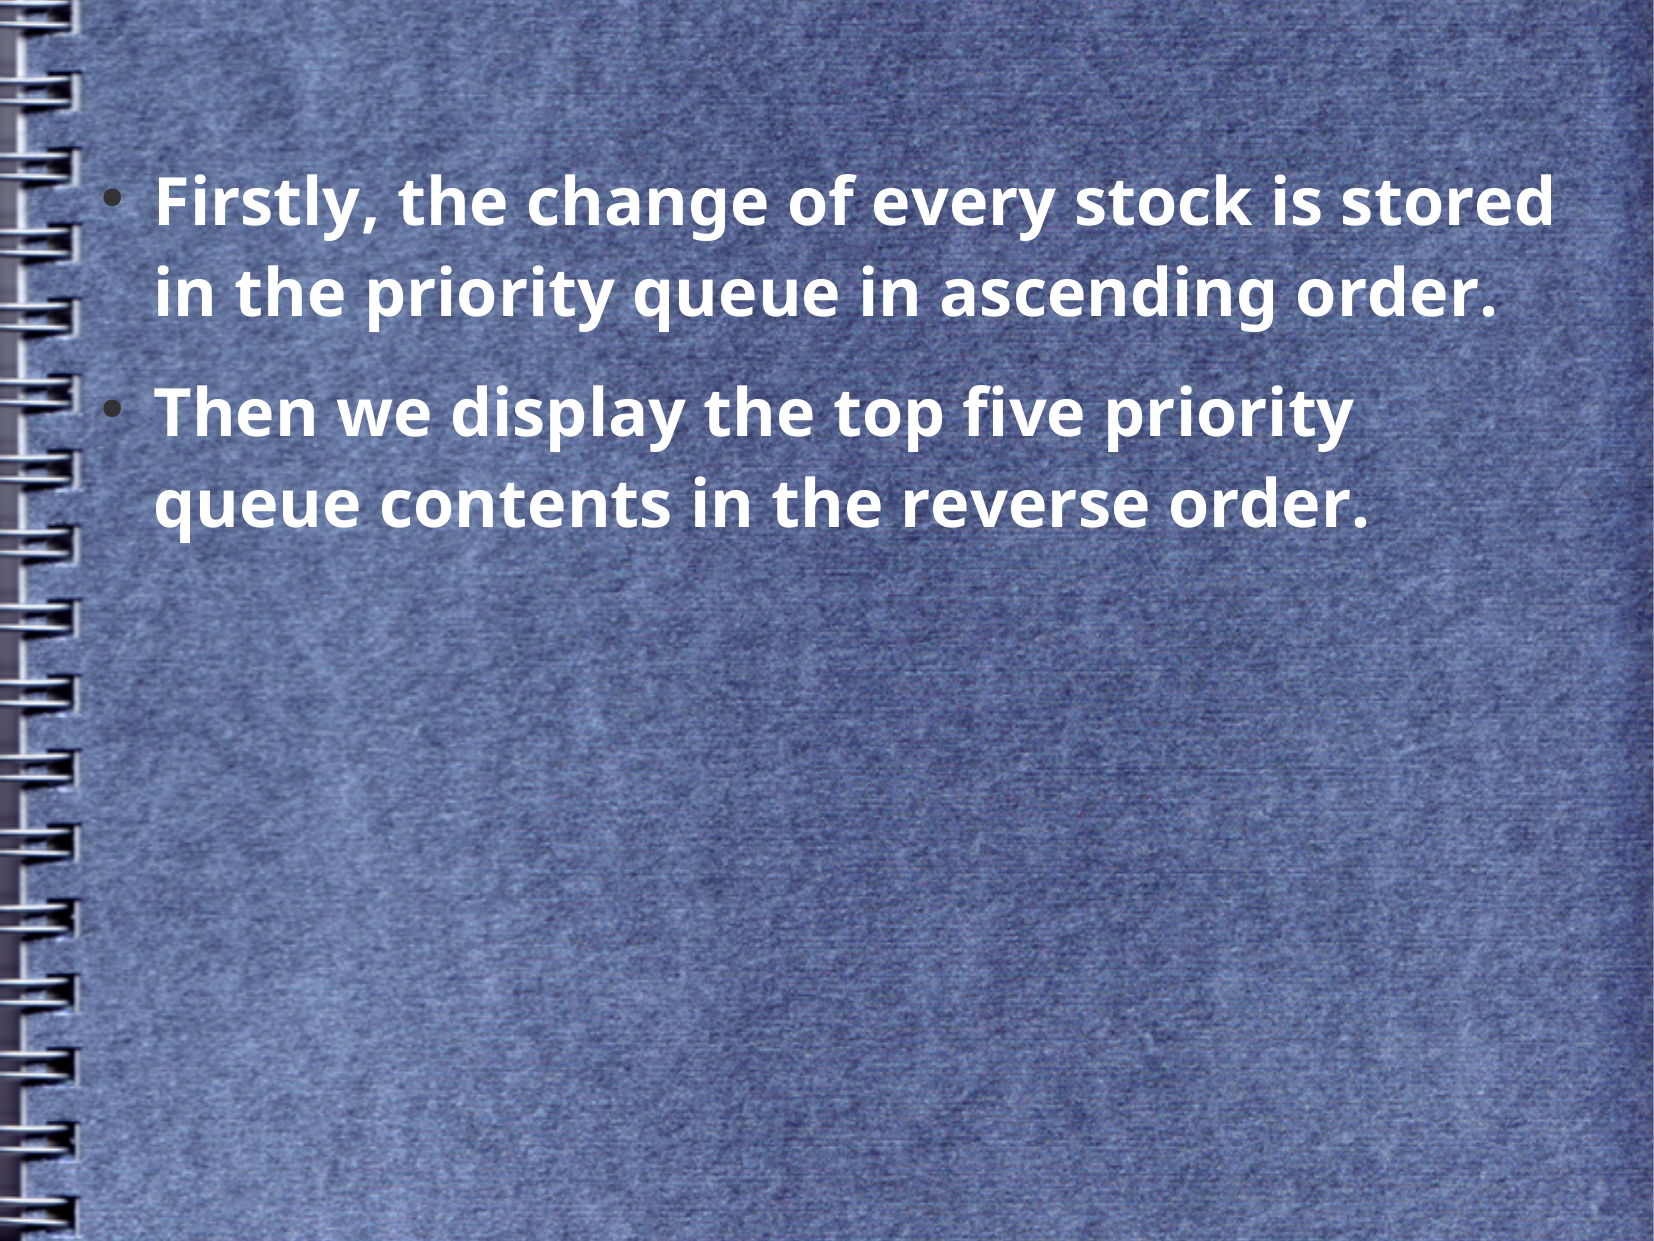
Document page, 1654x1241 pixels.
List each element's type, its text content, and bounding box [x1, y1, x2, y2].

picture [0, 0, 1654, 1241]
list Firstly, the change of every stock is stored in the priority queue in ascending order. Then we display the top five priority queue contents in the reverse order. [82, 154, 1571, 973]
